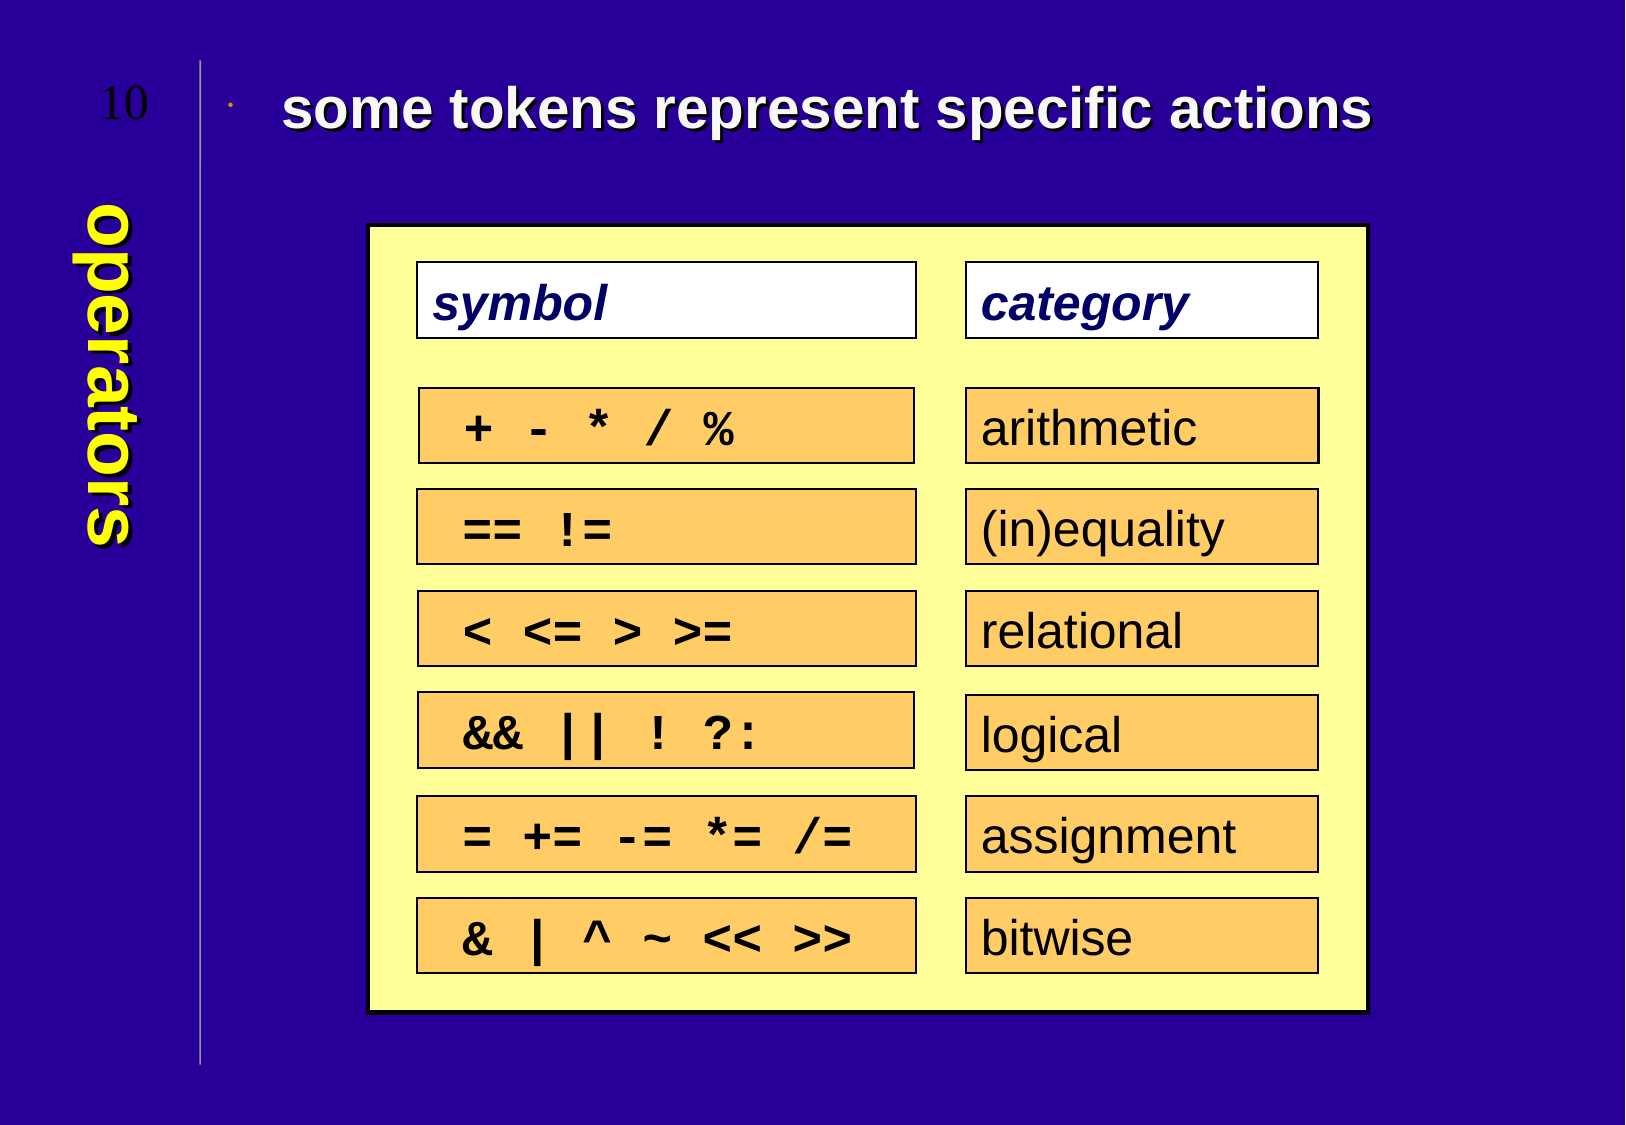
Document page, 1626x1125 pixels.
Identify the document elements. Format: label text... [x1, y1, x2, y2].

text_box symbol [417, 262, 916, 338]
text_box < <= > >= [417, 590, 916, 667]
text_box (in)equality [966, 488, 1318, 565]
text_box & | ^ ~ << >> [417, 897, 916, 974]
text_box && || ! ?: [418, 692, 914, 768]
text_box arithmetic [966, 387, 1319, 464]
text_box bitwise [966, 897, 1318, 974]
text_box = += -= *= /= [417, 796, 916, 872]
text_box logical [966, 694, 1318, 771]
text_box category [966, 262, 1318, 338]
text_box assignment [966, 796, 1318, 872]
title operators [50, 187, 188, 1063]
text_box == != [417, 488, 916, 565]
text_box relational [966, 590, 1318, 667]
list some tokens represent specific actions [212, 62, 1550, 1063]
text_box + - * / % [418, 387, 914, 464]
text_box [367, 224, 1368, 1013]
